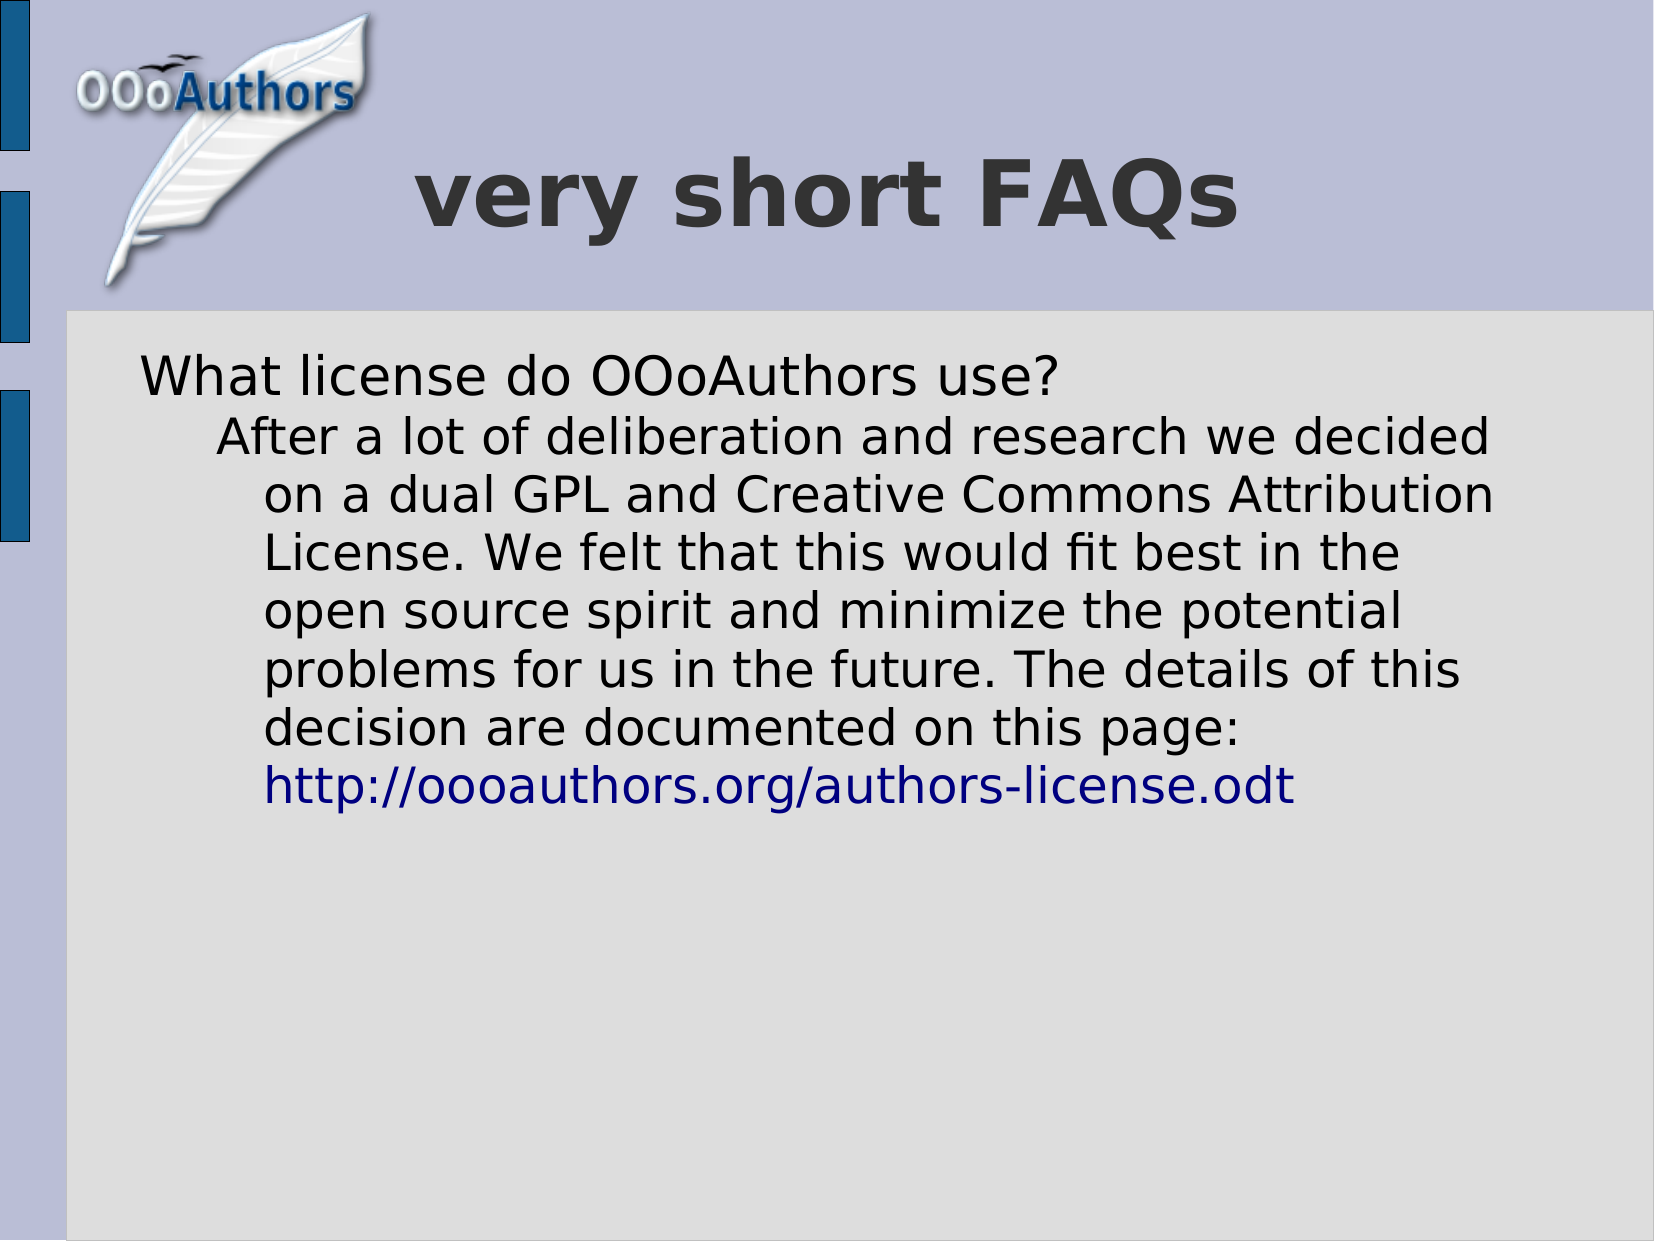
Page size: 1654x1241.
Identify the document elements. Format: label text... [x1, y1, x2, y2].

list What license do OOoAuthors use? After a lot of deliberation and research we decided on a dual GPL and Creative Commons Attribution License. We felt that this would fit best in the open source spirit and minimize the potential problems for us in the future. The details of this decision are documented on this page: http://oooauthors.org/authors-license.odt [121, 344, 1534, 1127]
picture [64, 0, 384, 302]
title very short FAQs [121, 91, 1534, 299]
